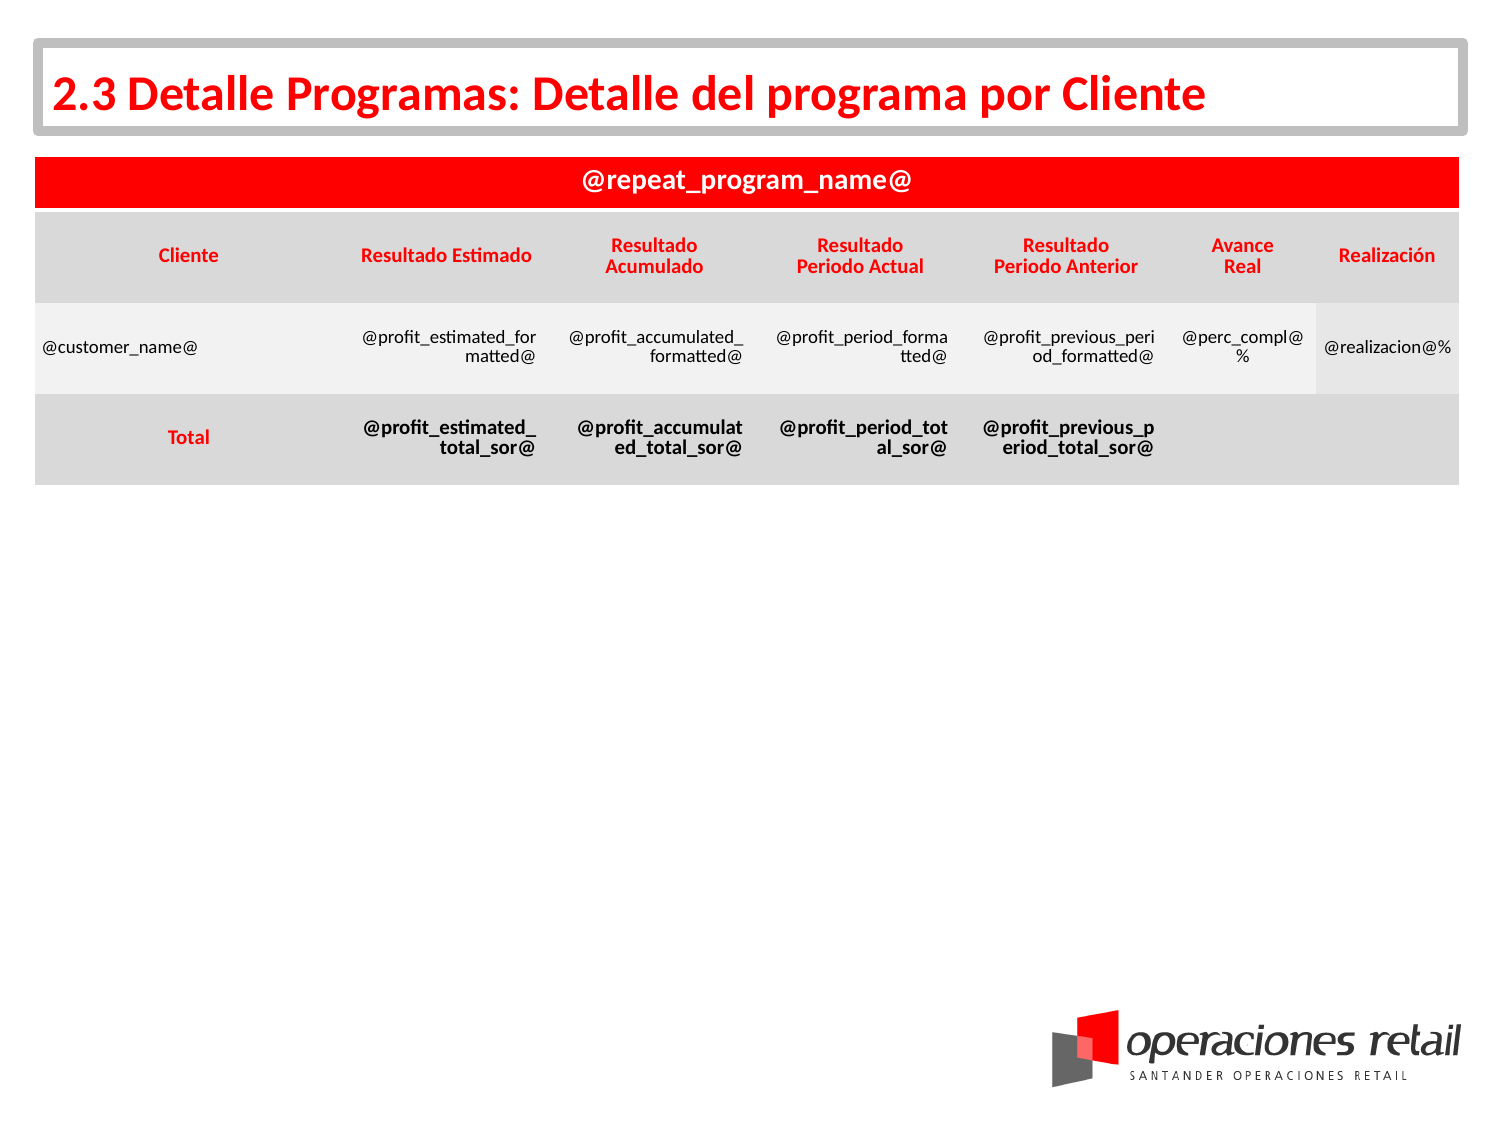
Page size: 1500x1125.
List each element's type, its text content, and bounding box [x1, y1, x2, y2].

table_header Resultado Acumulado [551, 212, 758, 303]
table_cell @profit_period_formatted@ [758, 303, 963, 394]
table_cell @profit_accumulated_formatted@ [551, 303, 758, 394]
table_header Resultado Periodo Actual [758, 212, 963, 303]
table_cell @profit_estimated_total_sor@ [342, 394, 551, 485]
table_header Resultado Estimado [342, 212, 551, 303]
table_cell @profit_estimated_formatted@ [342, 303, 551, 394]
table_cell @profit_previous_period_formatted@ [963, 303, 1170, 394]
table_cell @realizacion@% [1316, 303, 1459, 394]
table_header Cliente [35, 212, 342, 303]
picture [1041, 999, 1472, 1098]
table_header Avance Real [1170, 212, 1316, 303]
table_header Realización [1316, 212, 1459, 303]
table_header @repeat_program_name@ [35, 157, 1459, 208]
table_cell @profit_period_total_sor@ [758, 394, 963, 485]
table_cell @perc_compl@% [1170, 303, 1316, 394]
text_box 2.3 Detalle Programas: Detalle del programa por Cliente [37, 42, 1463, 132]
table_cell @profit_accumulated_total_sor@ [551, 394, 758, 485]
table_cell Total [35, 394, 342, 485]
table_header Resultado Periodo Anterior [963, 212, 1170, 303]
table_cell [1316, 394, 1459, 485]
table_cell @profit_previous_period_total_sor@ [963, 394, 1170, 485]
table_cell @customer_name@ [35, 303, 342, 394]
table_cell [1170, 394, 1316, 485]
